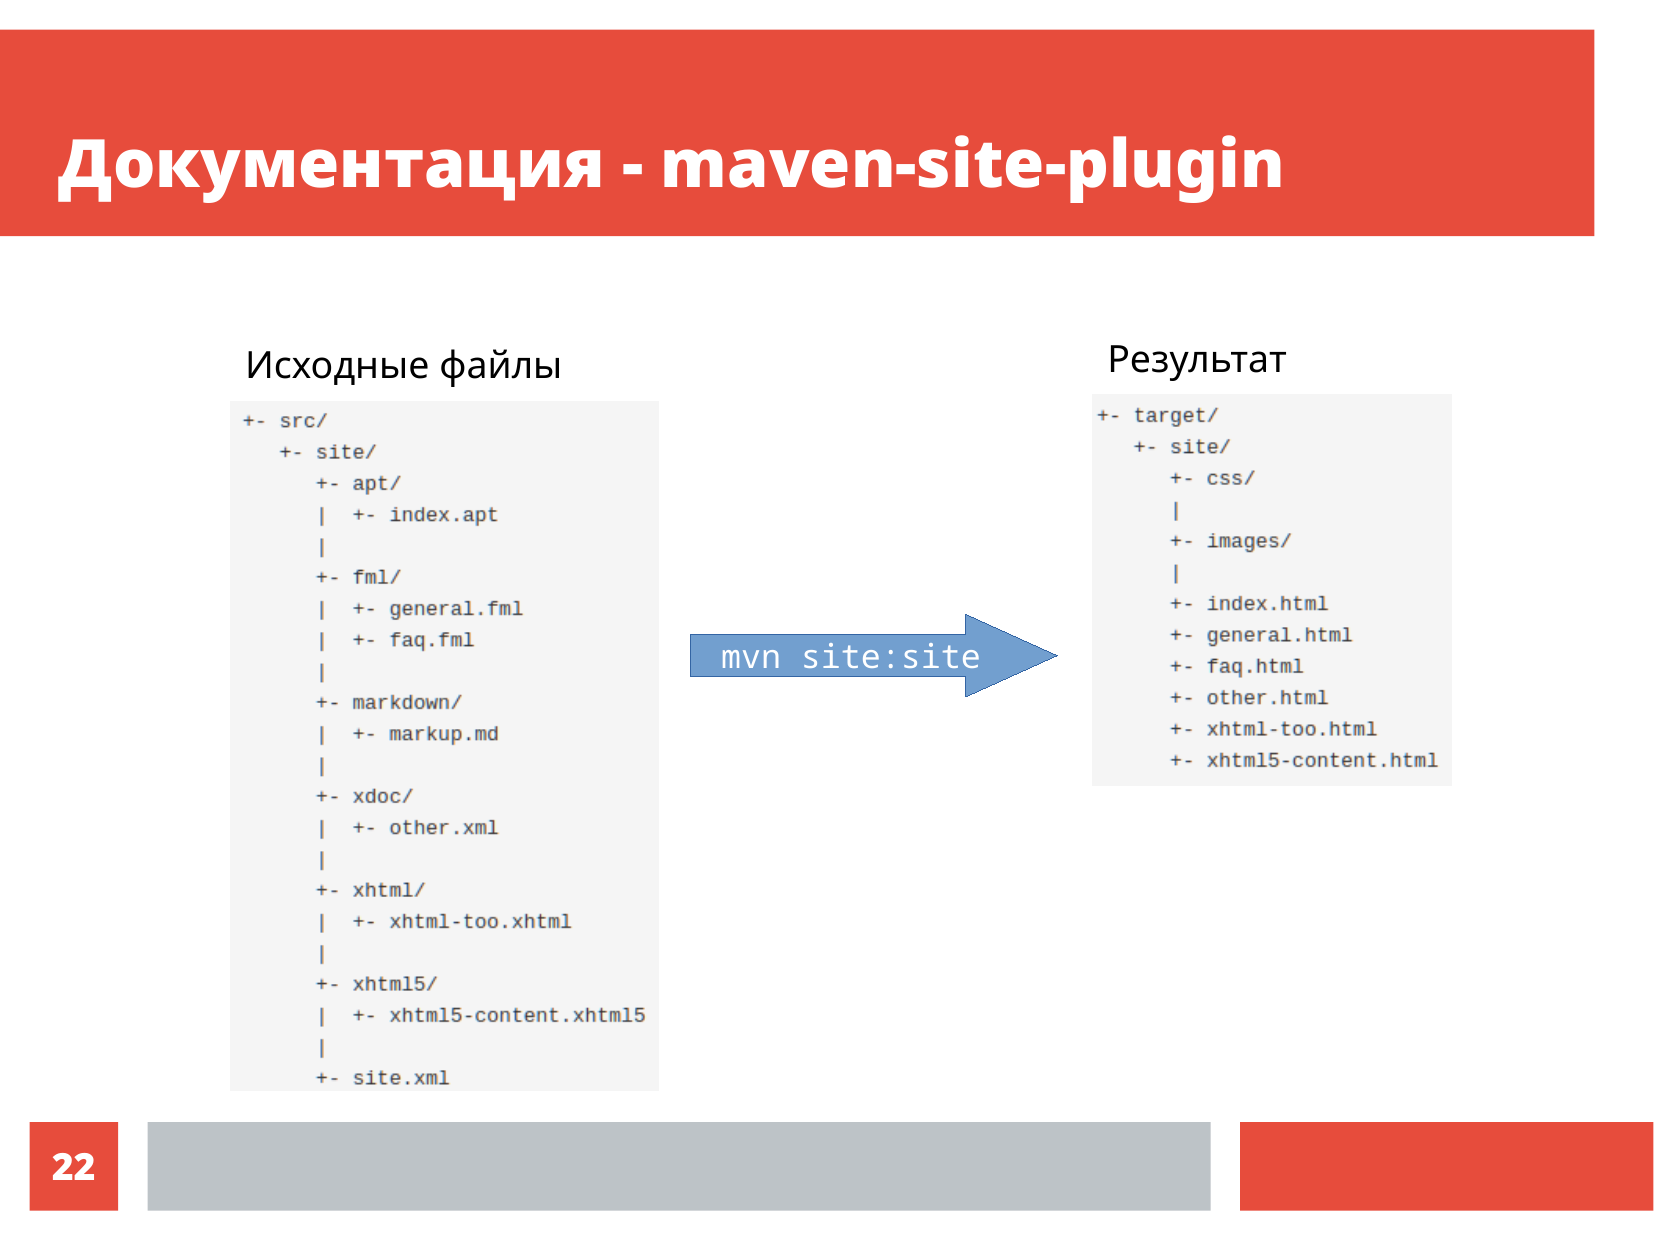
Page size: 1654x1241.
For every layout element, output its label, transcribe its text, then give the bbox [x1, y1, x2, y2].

text_box mvn site:site [690, 614, 1058, 697]
picture [230, 401, 659, 1091]
text_box Исходные файлы [230, 331, 668, 390]
text_box Результат [1092, 324, 1341, 384]
title Документация - maven-site-plugin [59, 59, 1595, 207]
picture [1092, 394, 1452, 786]
